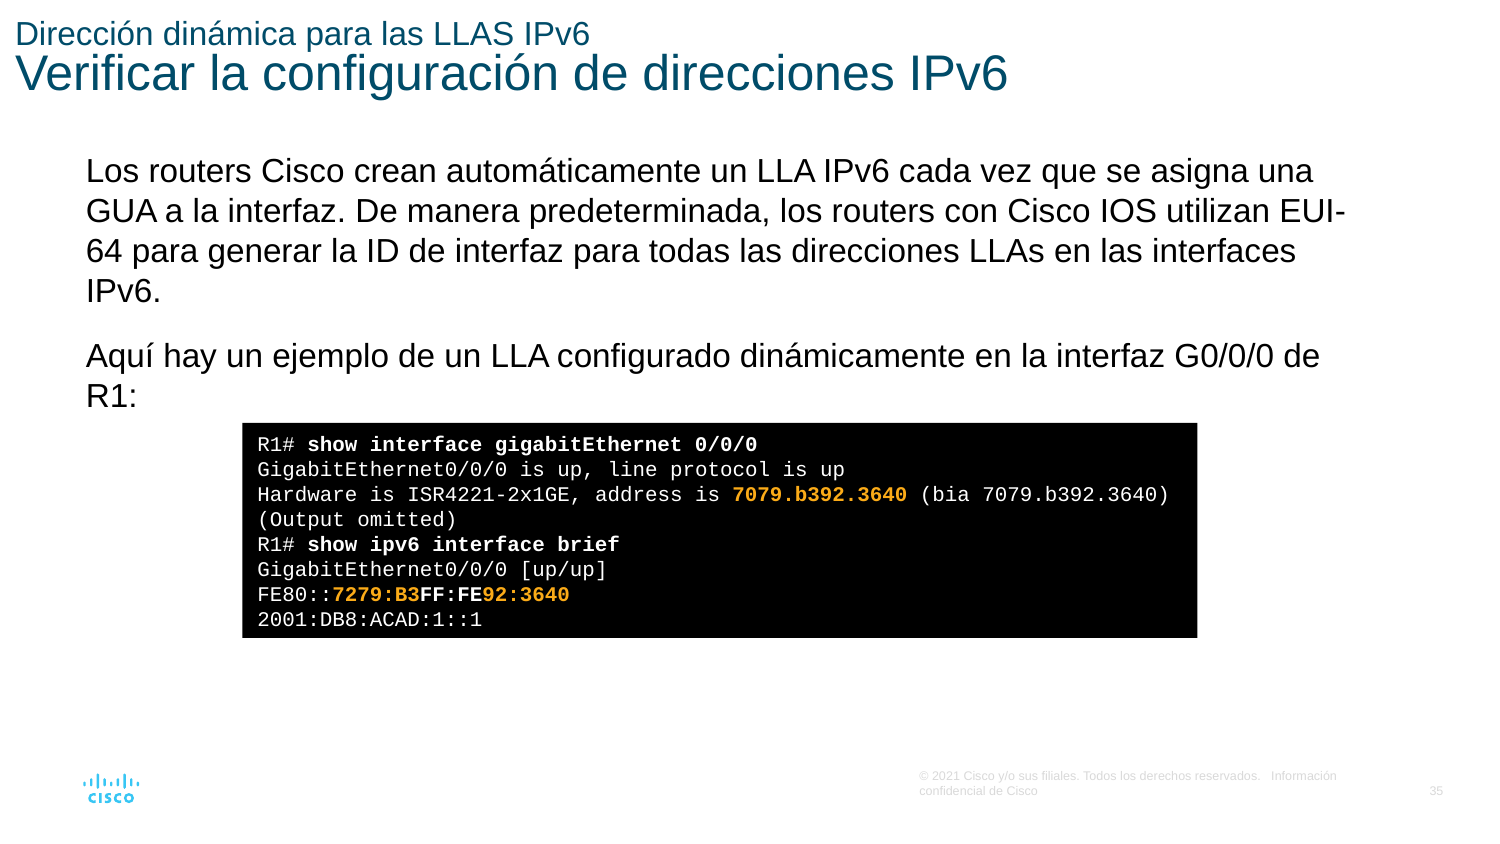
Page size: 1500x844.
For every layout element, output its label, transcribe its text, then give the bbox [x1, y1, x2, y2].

list Los routers Cisco crean automáticamente un LLA IPv6 cada vez que se asigna una GUA a la interfaz. De manera predeterminada, los routers con Cisco IOS utilizan EUI-64 para generar la ID de interfaz para todas las direcciones LLAs en las interfaces IPv6. Aquí hay un ejemplo de un LLA configurado dinámicamente en la interfaz G0/0/0 de R1: [70, 142, 1369, 395]
text_box R1# show interface gigabitEthernet 0/0/0 GigabitEthernet0/0/0 is up, line protocol is up Hardware is ISR4221-2x1GE, address is 7079.b392.3640 (bia 7079.b392.3640) (Output omitted) R1# show ipv6 interface brief GigabitEthernet0/0/0 [up/up] FE80::7279:B3FF:FE92:3640 2001:DB8:ACAD:1::1 [242, 422, 1198, 638]
title Dirección dinámica para las LLAS IPv6 Verificar la configuración de direcciones IPv6 [0, 0, 1369, 121]
